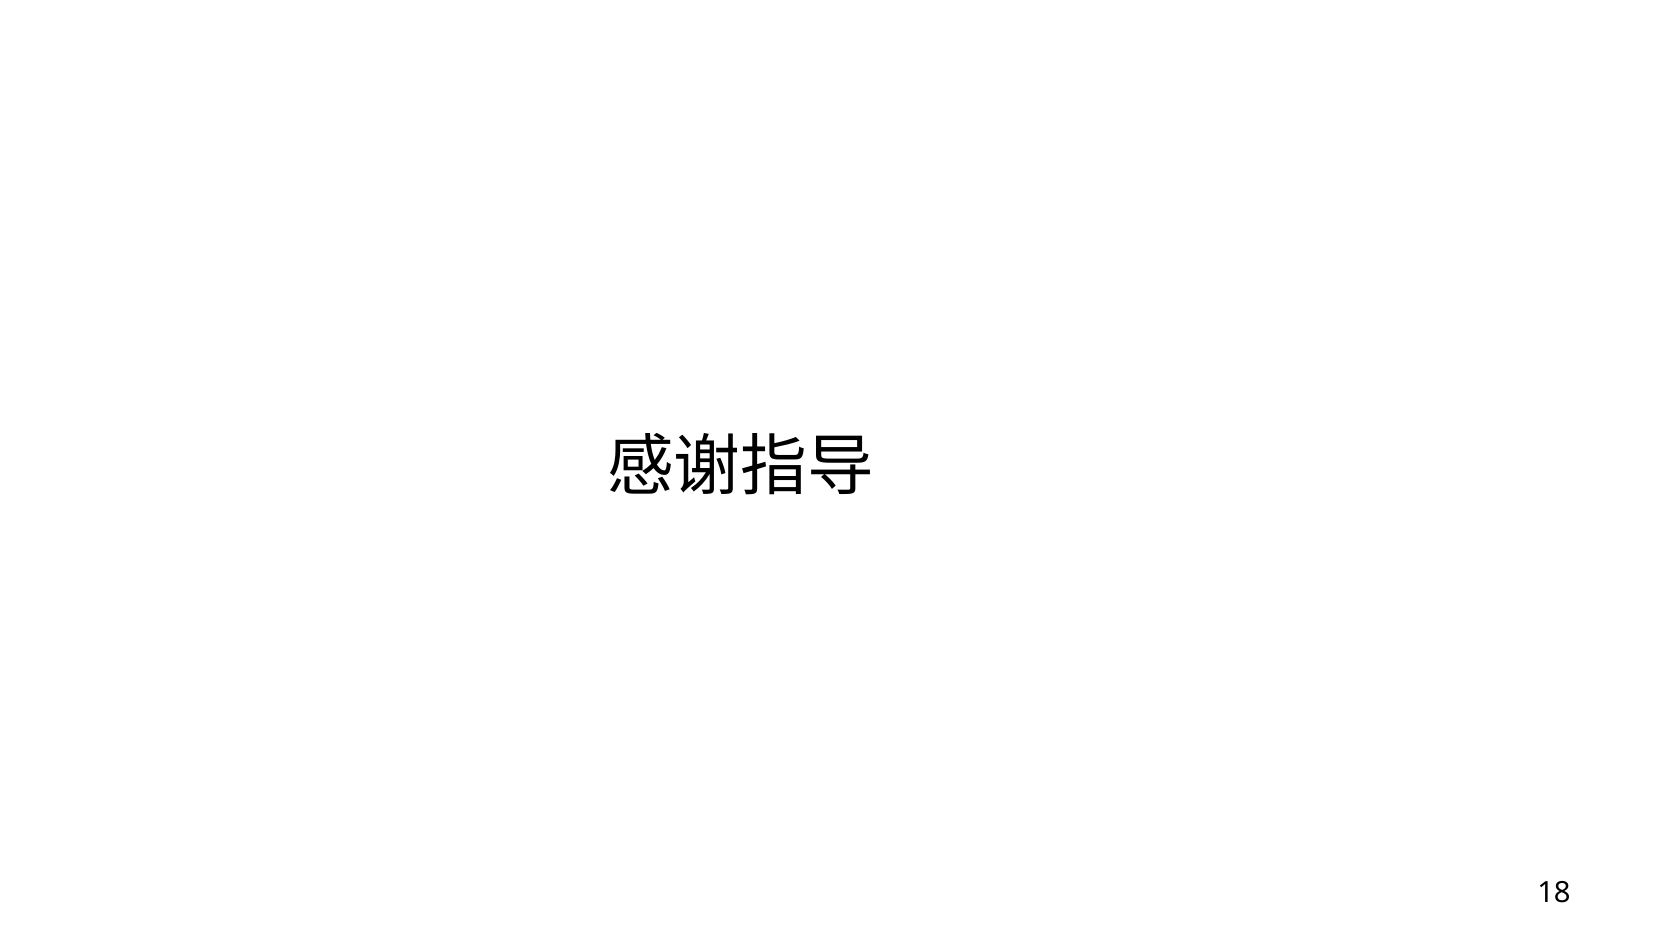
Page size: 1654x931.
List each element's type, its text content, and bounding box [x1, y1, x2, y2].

text_box 感谢指导 [592, 404, 1051, 518]
